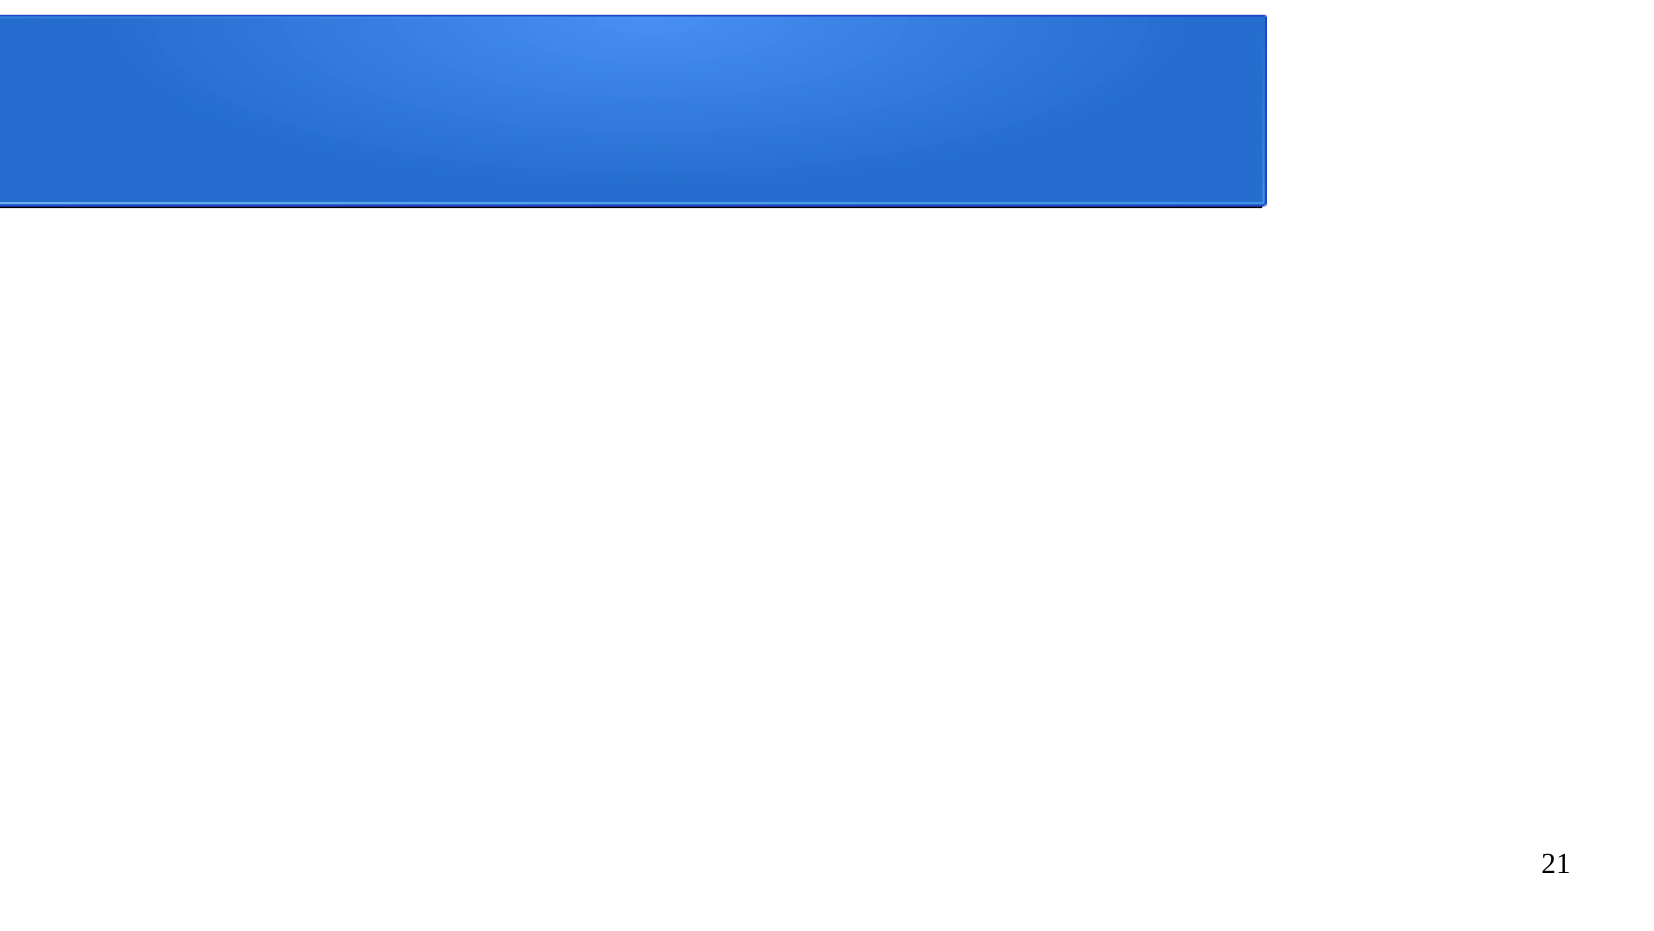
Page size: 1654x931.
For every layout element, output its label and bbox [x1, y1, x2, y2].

picture [0, 13, 1270, 212]
